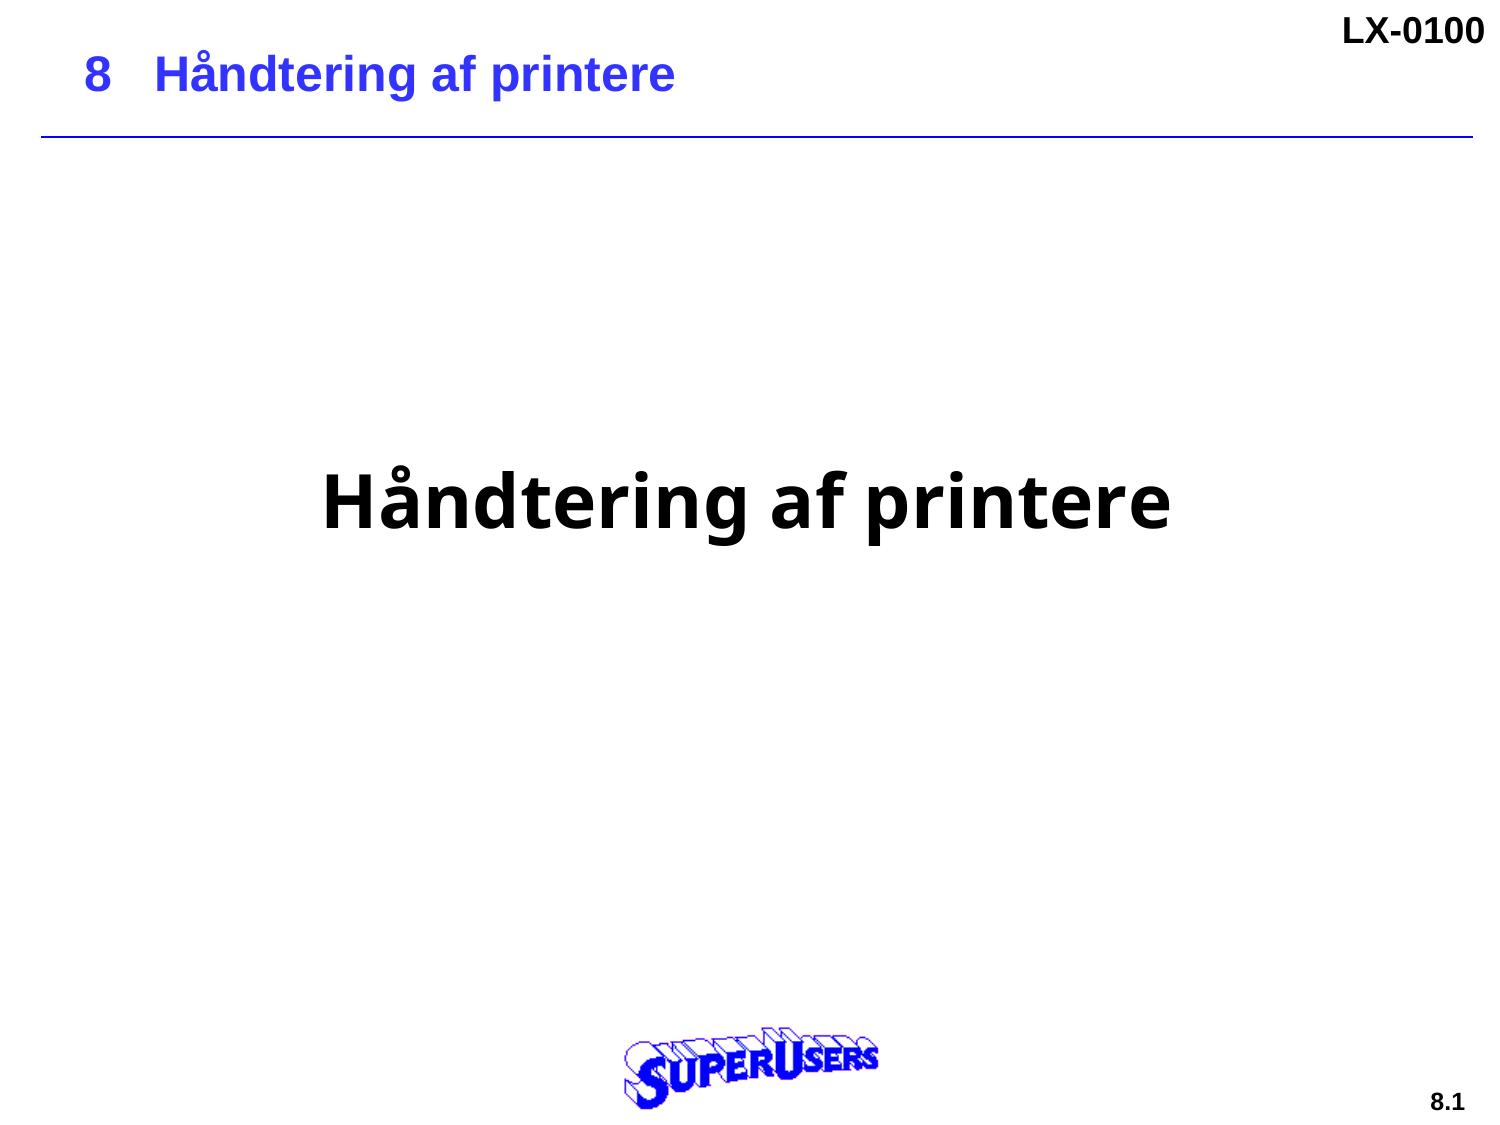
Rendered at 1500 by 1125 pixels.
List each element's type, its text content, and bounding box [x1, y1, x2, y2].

title 8 Håndtering af printere [76, 39, 1424, 126]
subtitle Håndtering af printere [92, 172, 1402, 826]
picture [620, 1023, 880, 1111]
